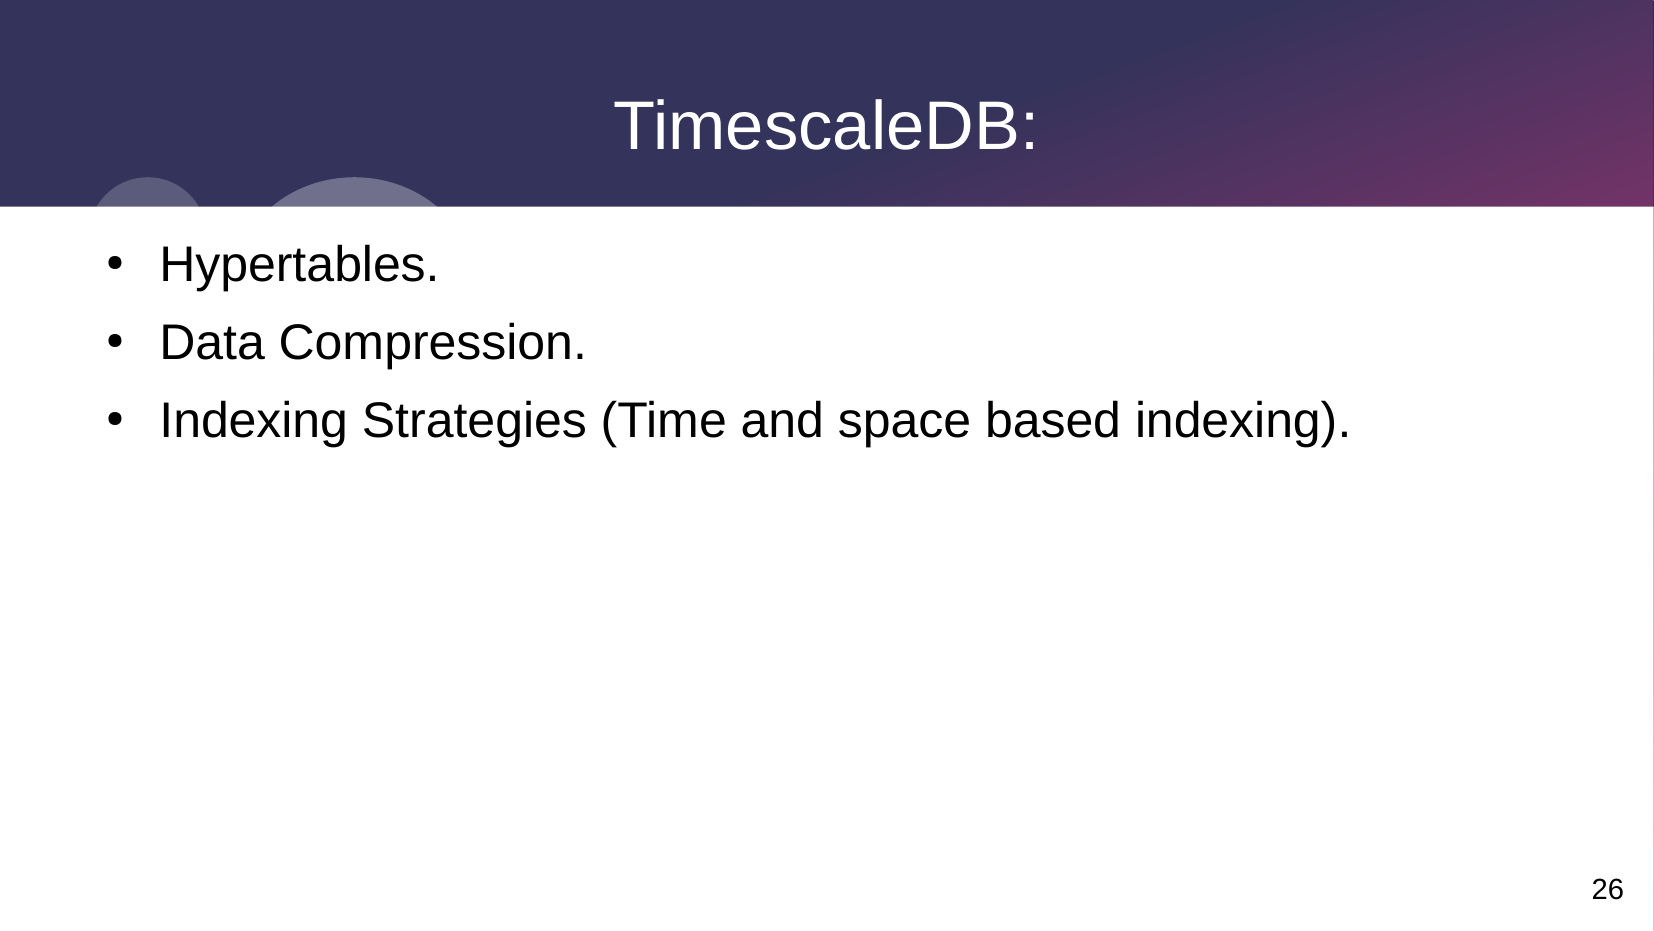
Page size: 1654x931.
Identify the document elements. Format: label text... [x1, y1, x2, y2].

title TimescaleDB: [88, 44, 1565, 207]
list Hypertables. Data Compression. Indexing Strategies (Time and space based indexing). [88, 236, 1565, 827]
